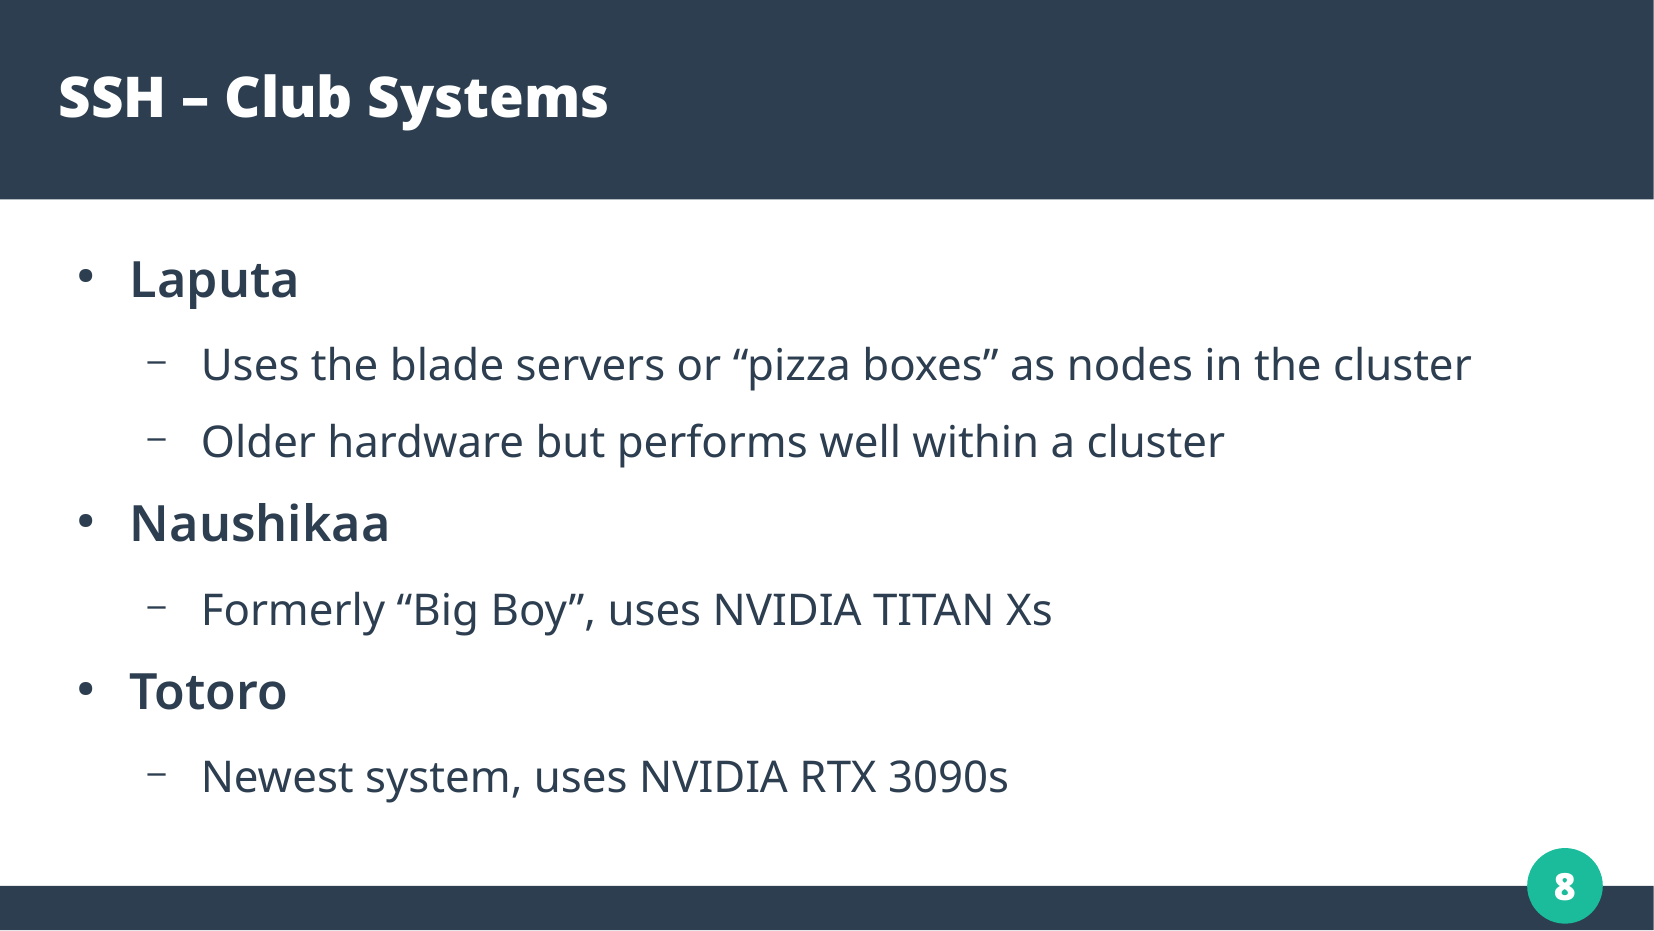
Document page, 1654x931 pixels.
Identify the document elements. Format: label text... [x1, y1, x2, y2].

list Laputa Uses the blade servers or “pizza boxes” as nodes in the cluster Older hardware but performs well within a cluster Naushikaa Formerly “Big Boy”, uses NVIDIA TITAN Xs Totoro Newest system, uses NVIDIA RTX 3090s [59, 243, 1595, 864]
title SSH – Club Systems [59, 37, 1595, 155]
